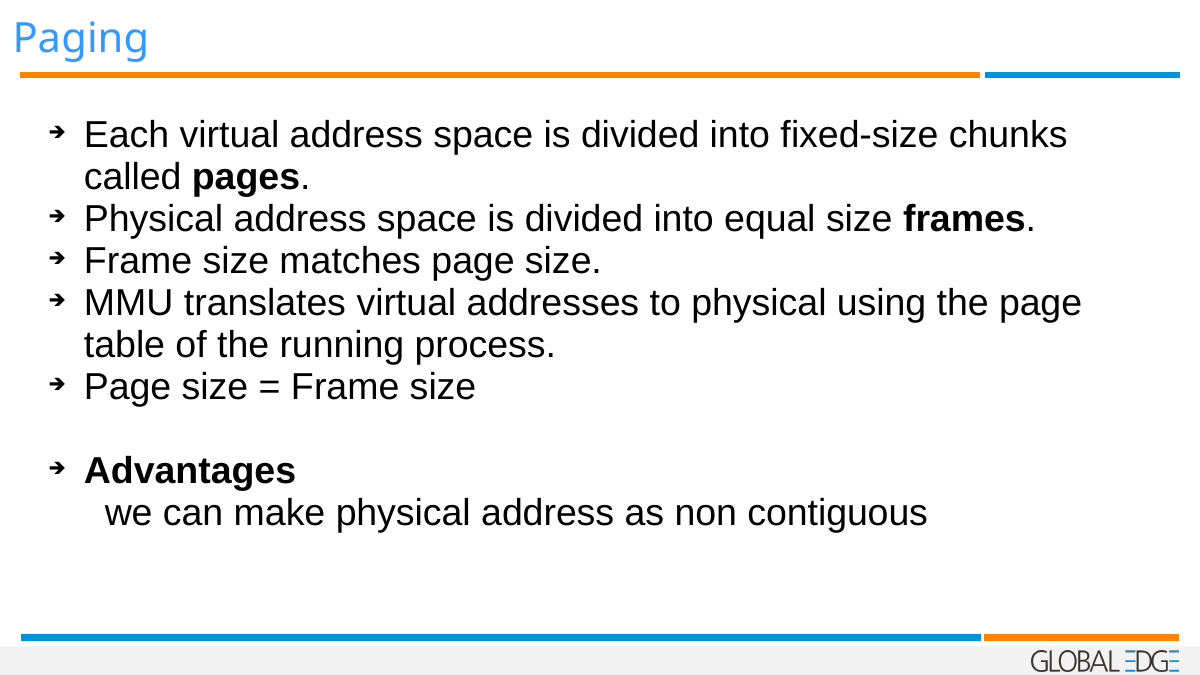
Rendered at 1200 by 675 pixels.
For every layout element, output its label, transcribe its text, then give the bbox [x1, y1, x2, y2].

title Paging [12, 9, 1088, 63]
picture [1146, 650, 1179, 672]
text_box Each virtual address space is divided into fixed-size chunks called pages. Physical address space is divided into equal size frames. Frame size matches page size. MMU translates virtual addresses to physical using the page table of the running process. Page size = Frame size Advantages we can make physical address as non contiguous [33, 106, 1146, 675]
